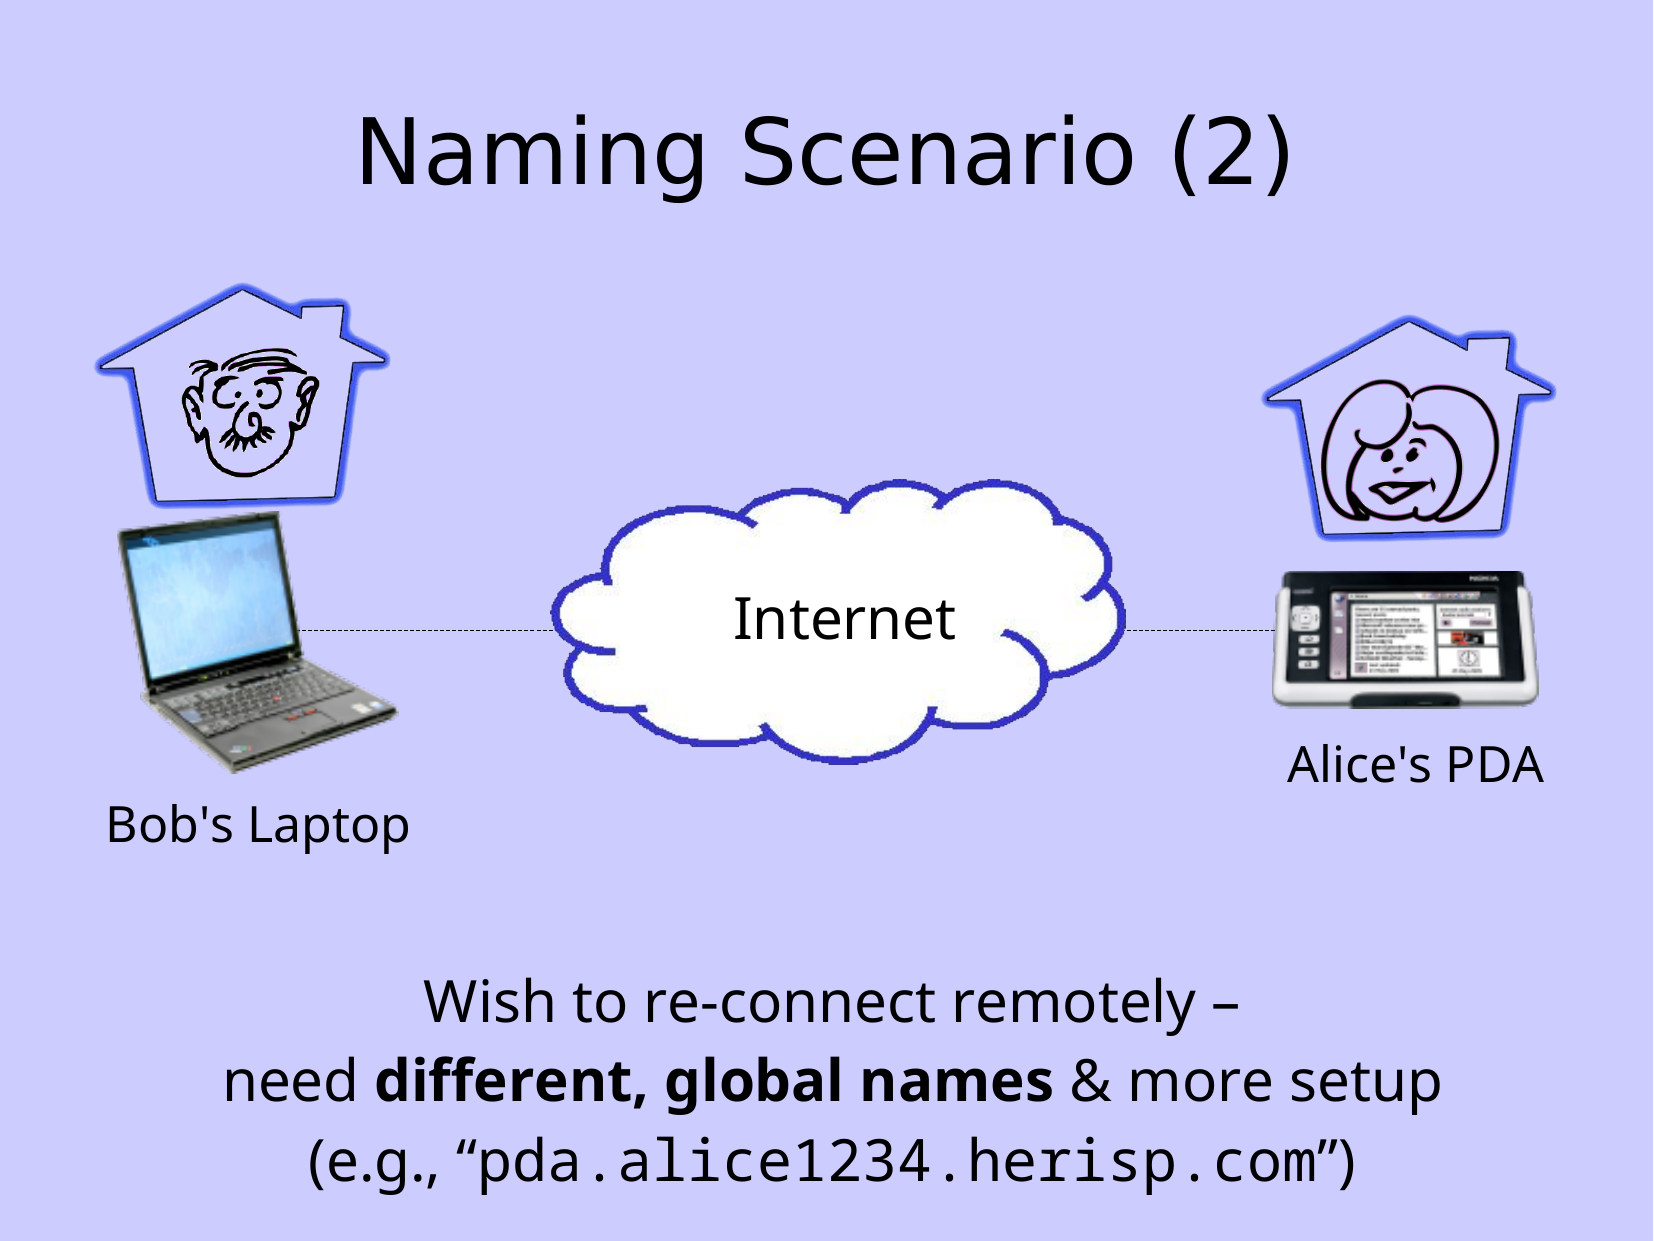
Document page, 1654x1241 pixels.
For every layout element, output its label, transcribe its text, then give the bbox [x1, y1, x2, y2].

text_box Alice's PDA [1272, 721, 1560, 806]
picture [93, 282, 399, 774]
text_box Internet [610, 570, 1081, 650]
picture [1272, 571, 1539, 709]
text_box Wish to re-connect remotely – need different, global names & more setup (e.g., “pda.alice1234.herisp.com”) [105, 952, 1561, 1176]
title Naming Scenario (2) [82, 41, 1571, 265]
picture [1260, 314, 1557, 543]
picture [550, 479, 1126, 766]
text_box Bob's Laptop [90, 781, 427, 866]
